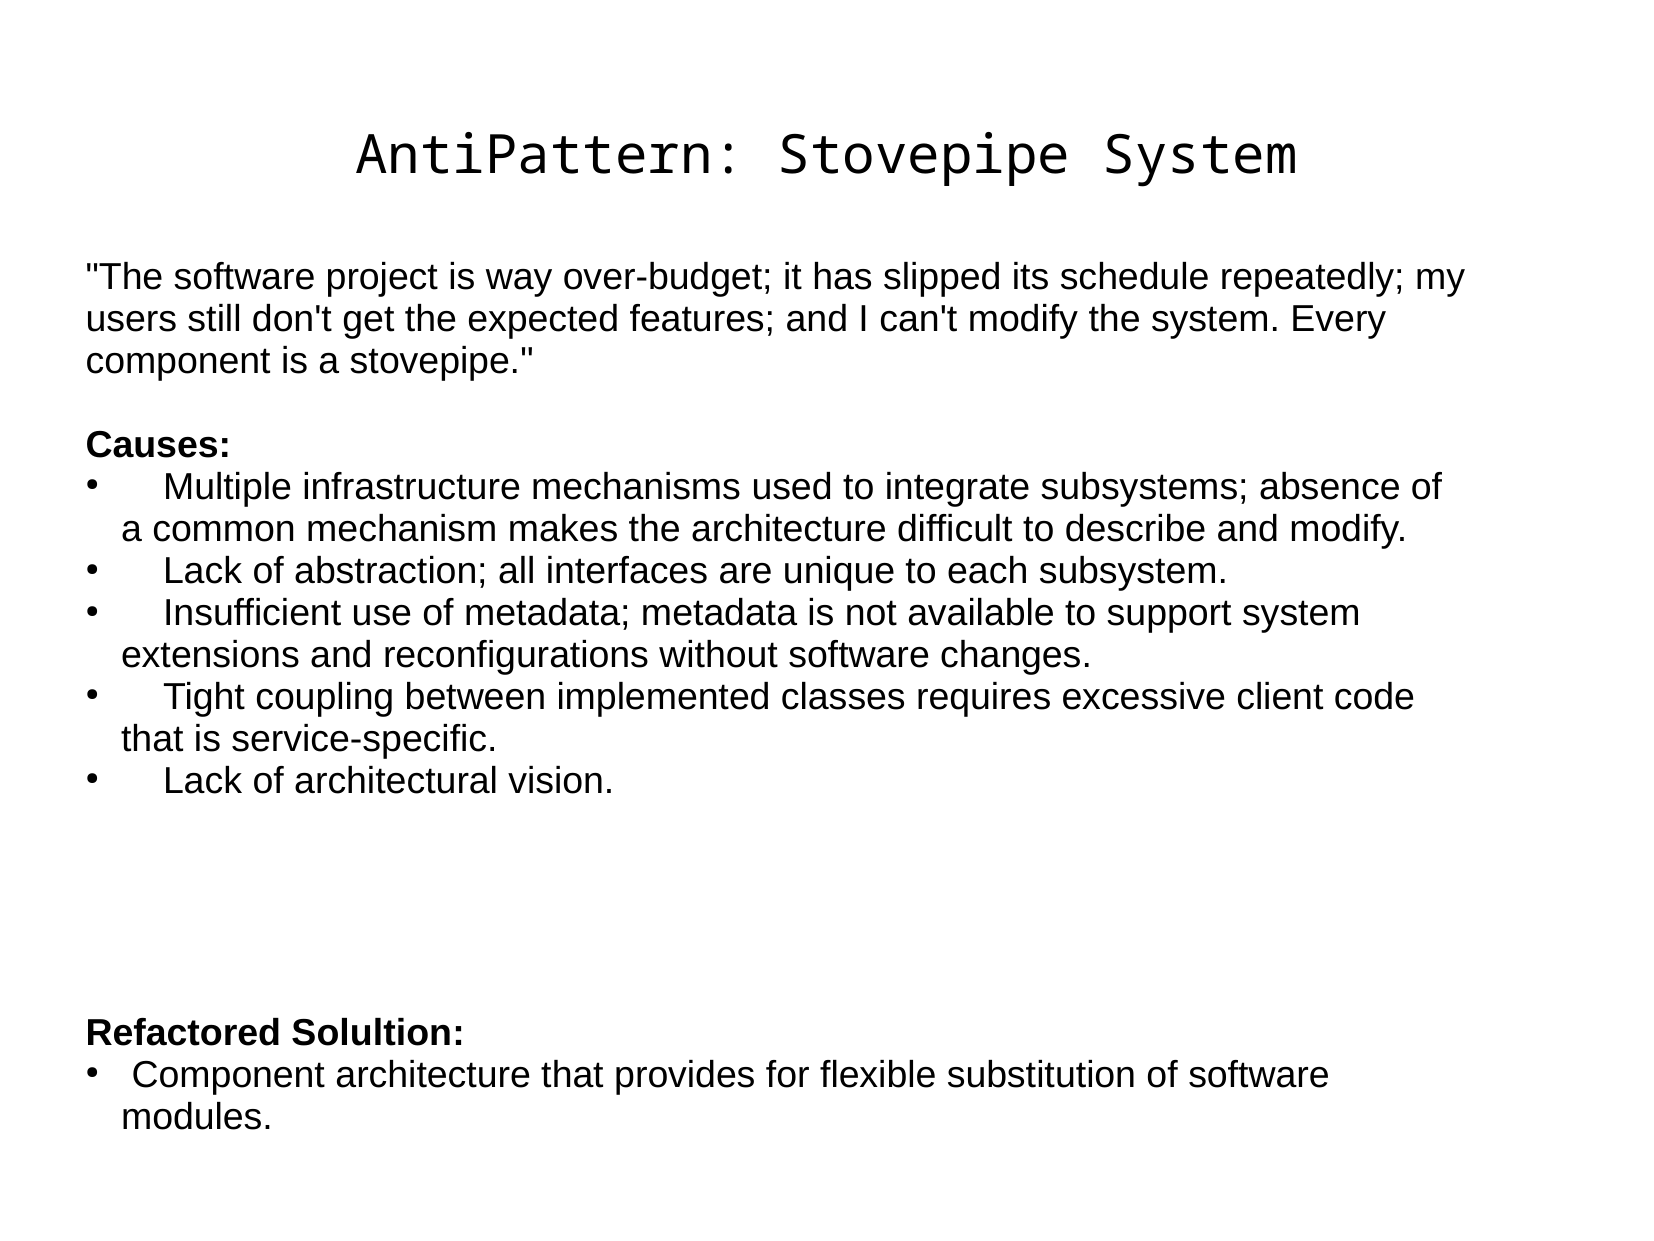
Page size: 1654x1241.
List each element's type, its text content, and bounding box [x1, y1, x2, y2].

title AntiPattern: Stovepipe System [82, 49, 1571, 257]
text_box "The software project is way over-budget; it has slipped its schedule repeatedly; my users still don't get the expected features; and I can't modify the system. Every component is a stovepipe." Causes: Multiple infrastructure mechanisms used to integrate subsystems; absence of a common mechanism makes the architecture difficult to describe and modify. Lack of abstraction; all interfaces are unique to each subsystem. Insufficient use of metadata; metadata is not available to support system extensions and reconfigurations without software changes. Tight coupling between implemented classes requires excessive client code that is service-specific. Lack of architectural vision. Refactored Solultion: Component architecture that provides for flexible substitution of software modules. [70, 248, 1489, 1145]
